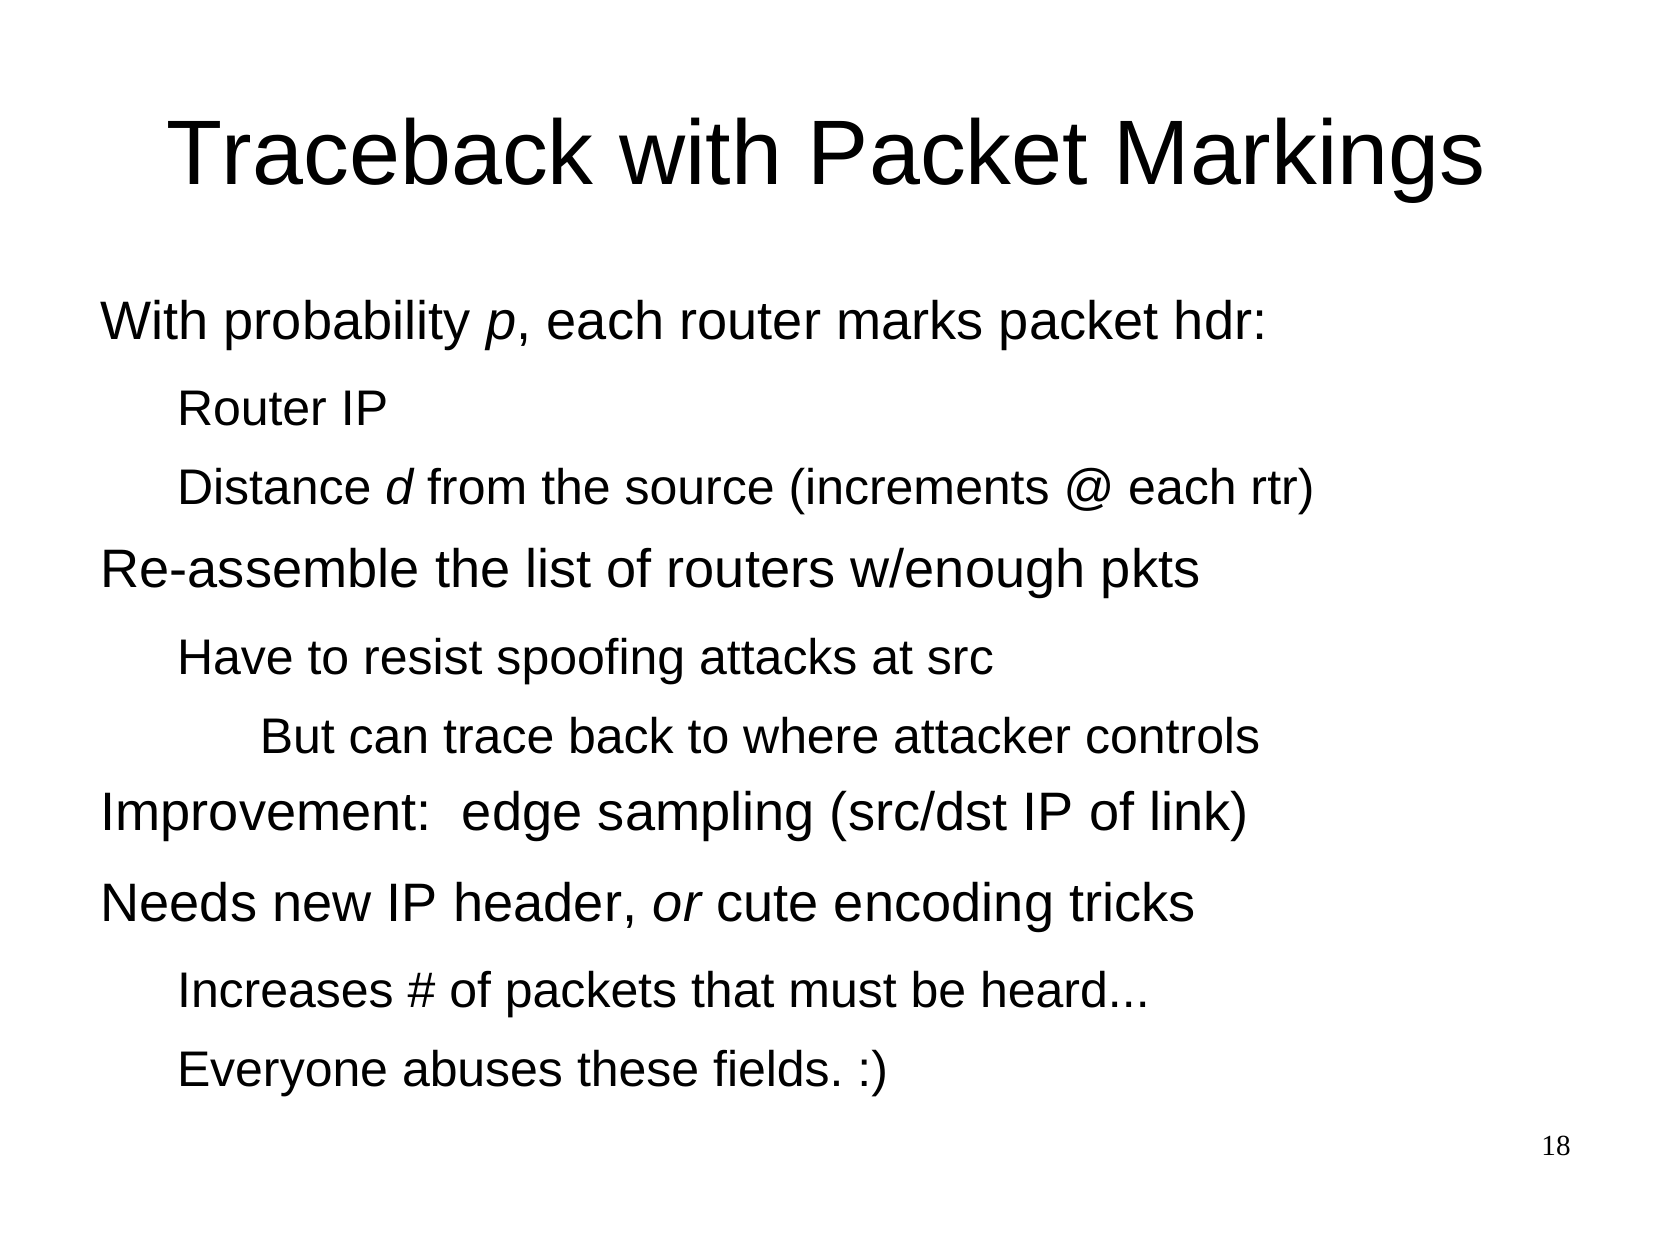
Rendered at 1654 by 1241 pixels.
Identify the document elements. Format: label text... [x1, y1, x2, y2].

list With probability p, each router marks packet hdr: Router IP Distance d from the source (increments @ each rtr) Re-assemble the list of routers w/enough pkts Have to resist spoofing attacks at src But can trace back to where attacker controls Improvement: edge sampling (src/dst IP of link) Needs new IP header, or cute encoding tricks Increases # of packets that must be heard... Everyone abuses these fields. :) [82, 290, 1571, 1166]
title Traceback with Packet Markings [82, 56, 1571, 250]
